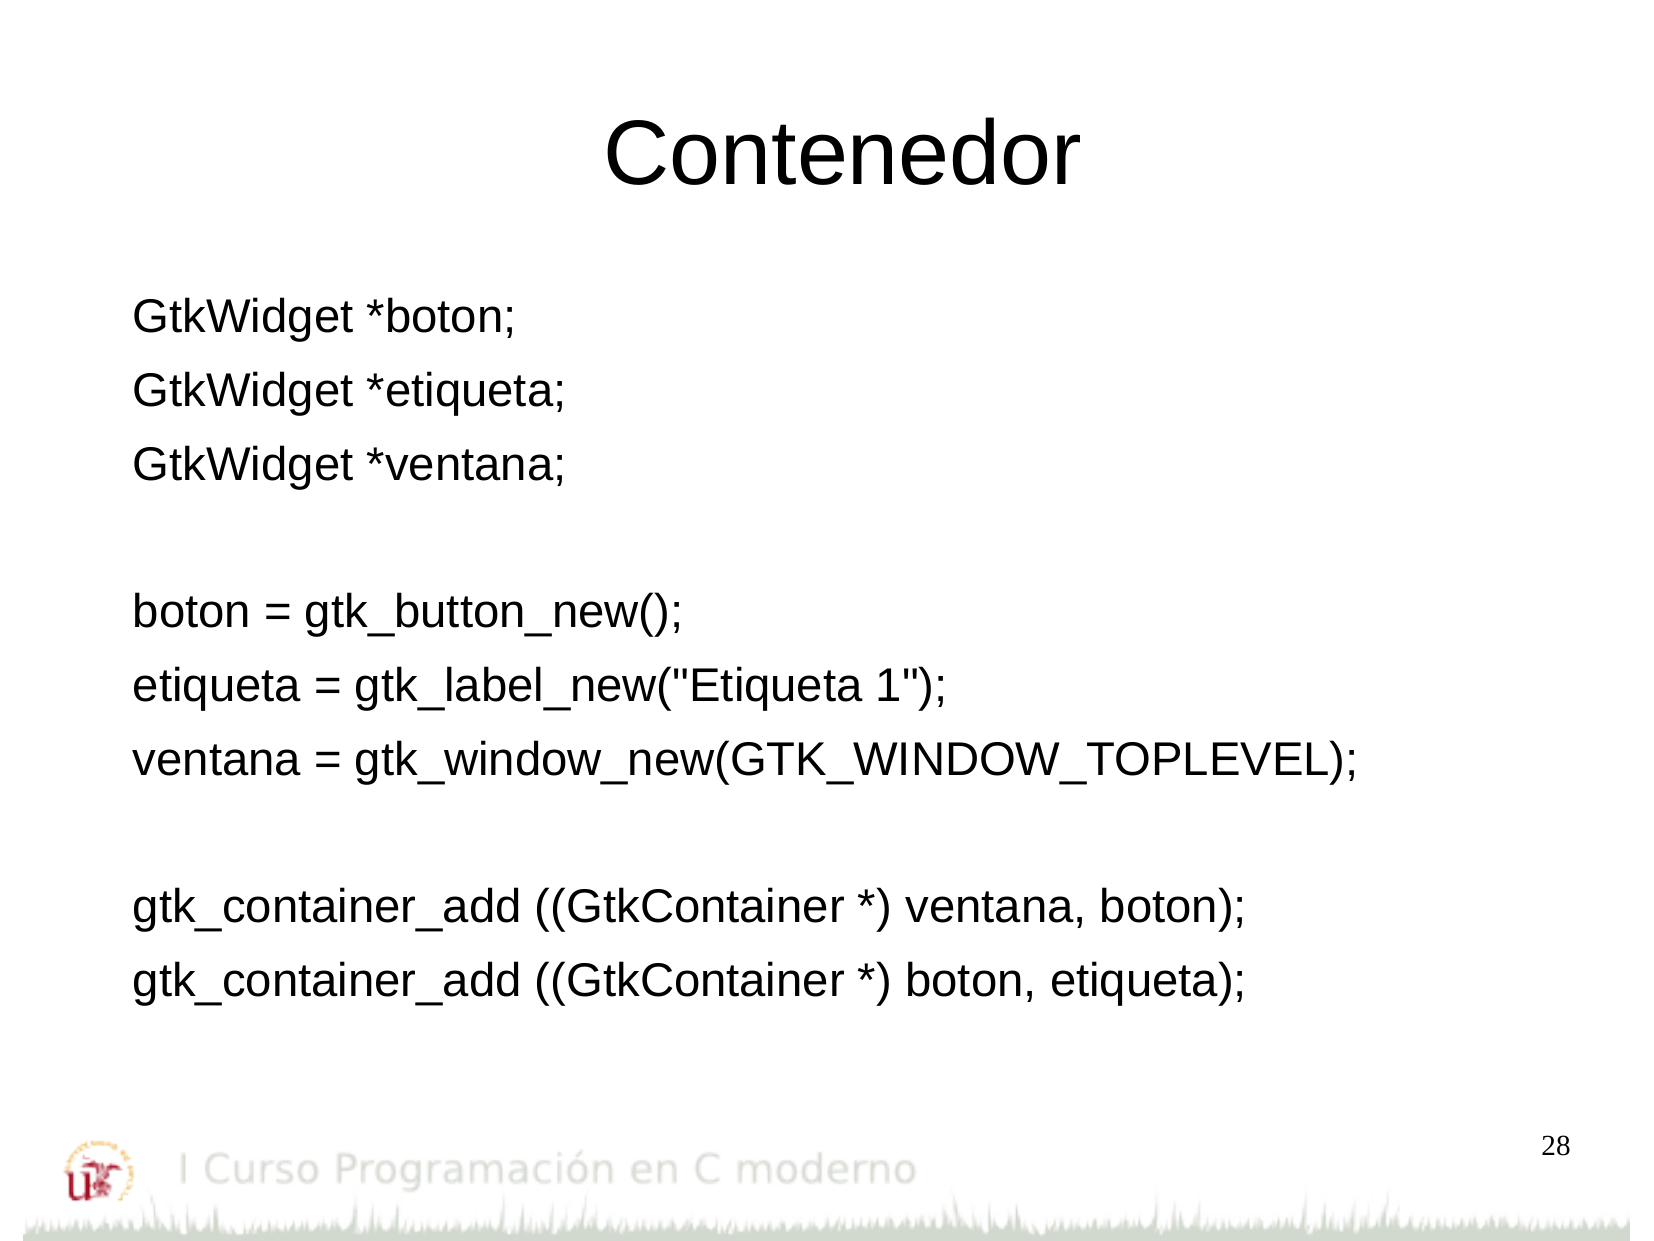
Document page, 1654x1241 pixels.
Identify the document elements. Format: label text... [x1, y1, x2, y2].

list GtkWidget *boton; GtkWidget *etiqueta; GtkWidget *ventana; boton = gtk_button_new(); etiqueta = gtk_label_new("Etiqueta 1"); ventana = gtk_window_new(GTK_WINDOW_TOPLEVEL); gtk_container_add ((GtkContainer *) ventana, boton); gtk_container_add ((GtkContainer *) boton, etiqueta); [82, 290, 1538, 1010]
picture [23, 1136, 1630, 1241]
title Contenedor [82, 49, 1571, 257]
